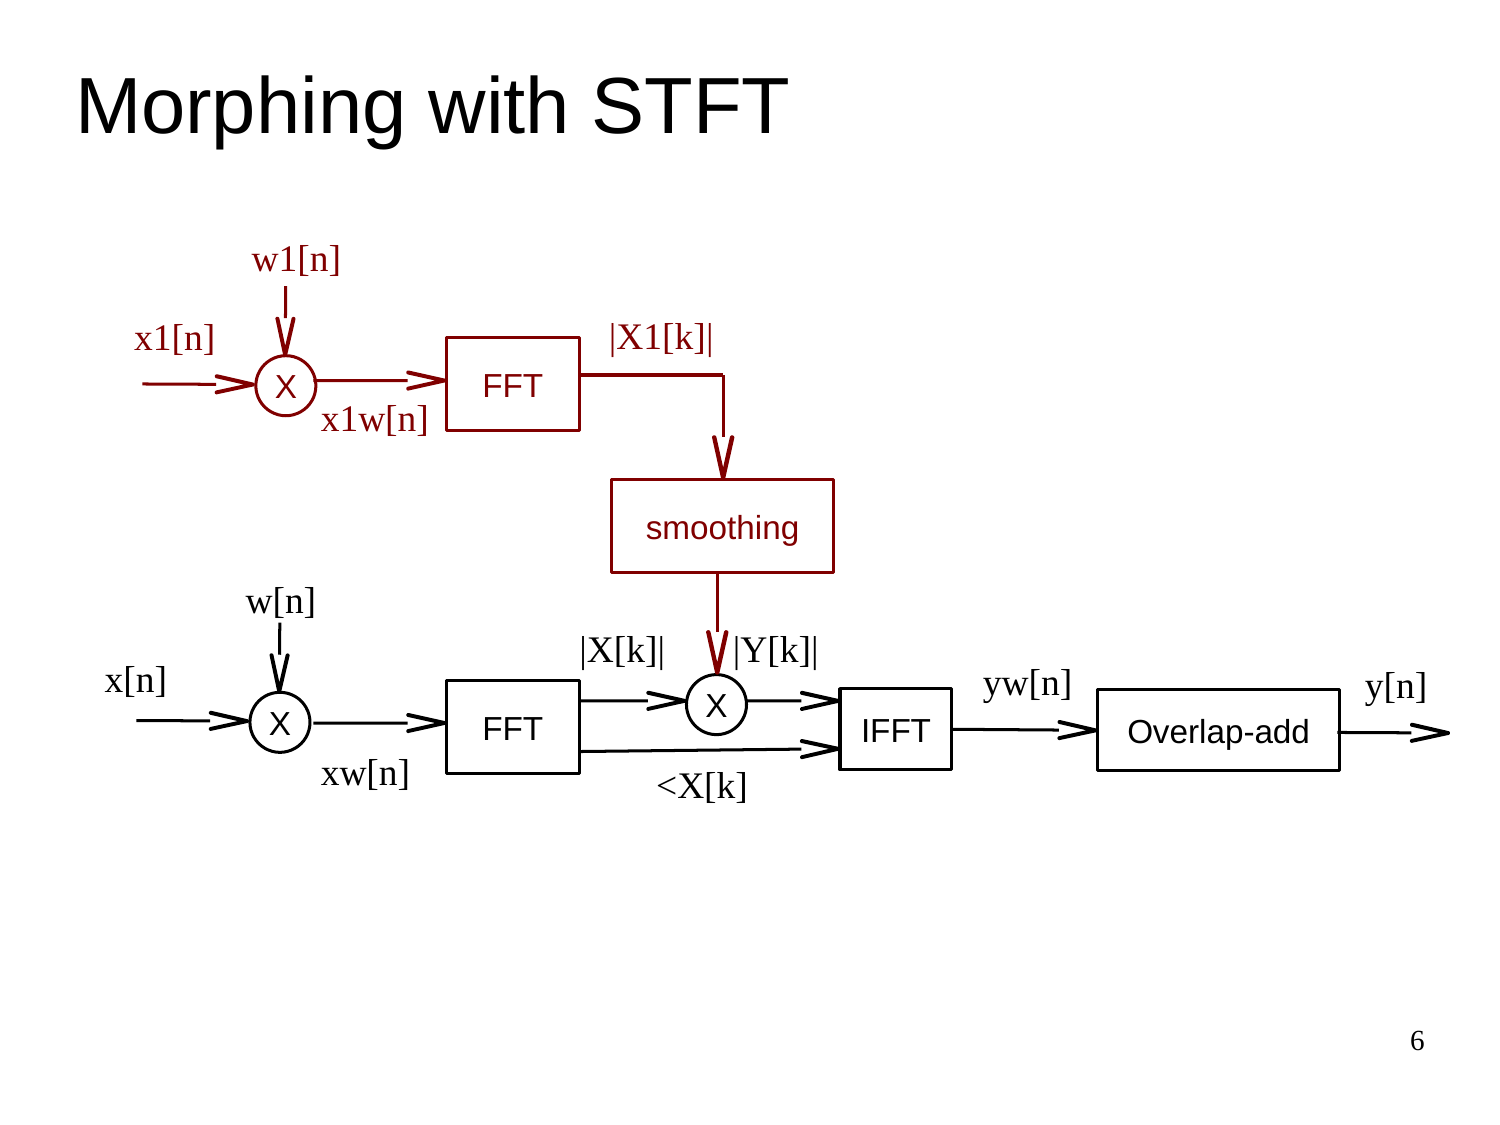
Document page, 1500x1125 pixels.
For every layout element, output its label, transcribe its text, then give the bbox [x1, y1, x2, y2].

text_box w1[n] [236, 230, 356, 288]
text_box X [255, 355, 316, 416]
text_box Overlap-add [1097, 689, 1340, 771]
title Morphing with STFT [75, 12, 1426, 201]
text_box IFFT [840, 688, 952, 770]
text_box y[n] [1350, 657, 1443, 715]
text_box smoothing [611, 479, 834, 573]
text_box yw[n] [968, 654, 1088, 712]
text_box X [686, 674, 747, 735]
text_box X [249, 692, 310, 753]
text_box <X[k] [641, 757, 763, 815]
text_box FFT [446, 337, 580, 431]
text_box |X1[k]| [594, 308, 729, 366]
text_box x[n] [89, 651, 183, 709]
text_box xw[n] [306, 744, 426, 802]
text_box x1[n] [119, 309, 231, 366]
text_box x1w[n] [306, 390, 444, 448]
text_box |X[k]| [564, 621, 680, 679]
text_box FFT [446, 680, 580, 774]
text_box |Y[k]| [718, 621, 834, 679]
text_box w[n] [230, 573, 332, 630]
